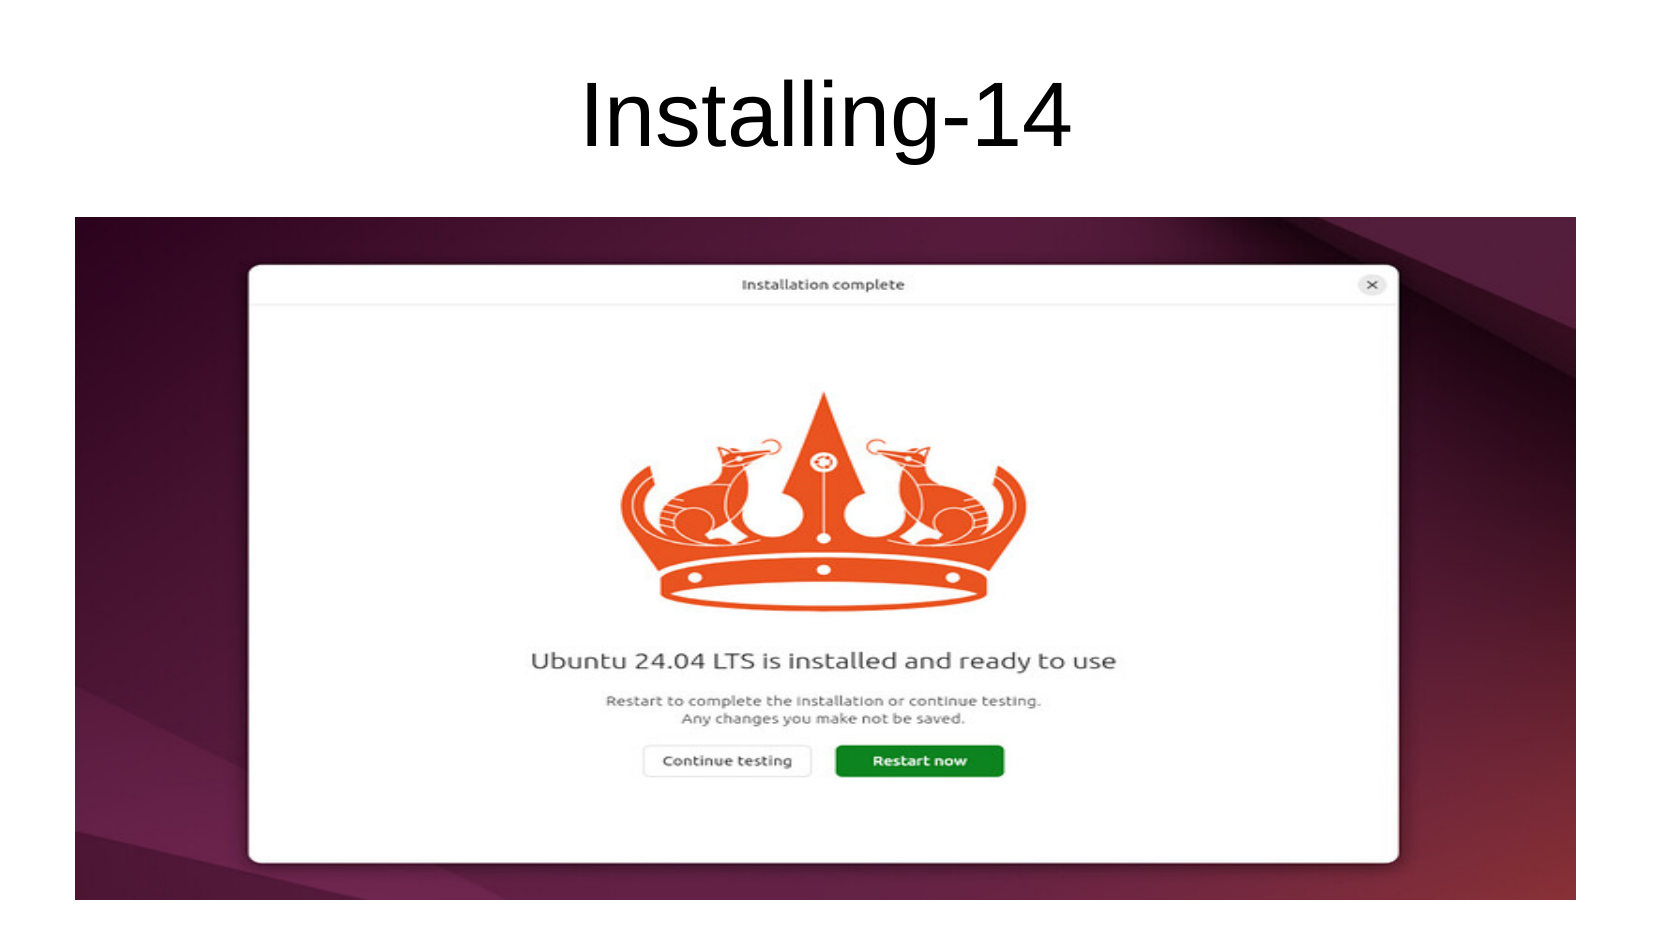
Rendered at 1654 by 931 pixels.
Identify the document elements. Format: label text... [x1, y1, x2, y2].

title Installing-14 [82, 37, 1571, 193]
picture [75, 217, 1576, 901]
